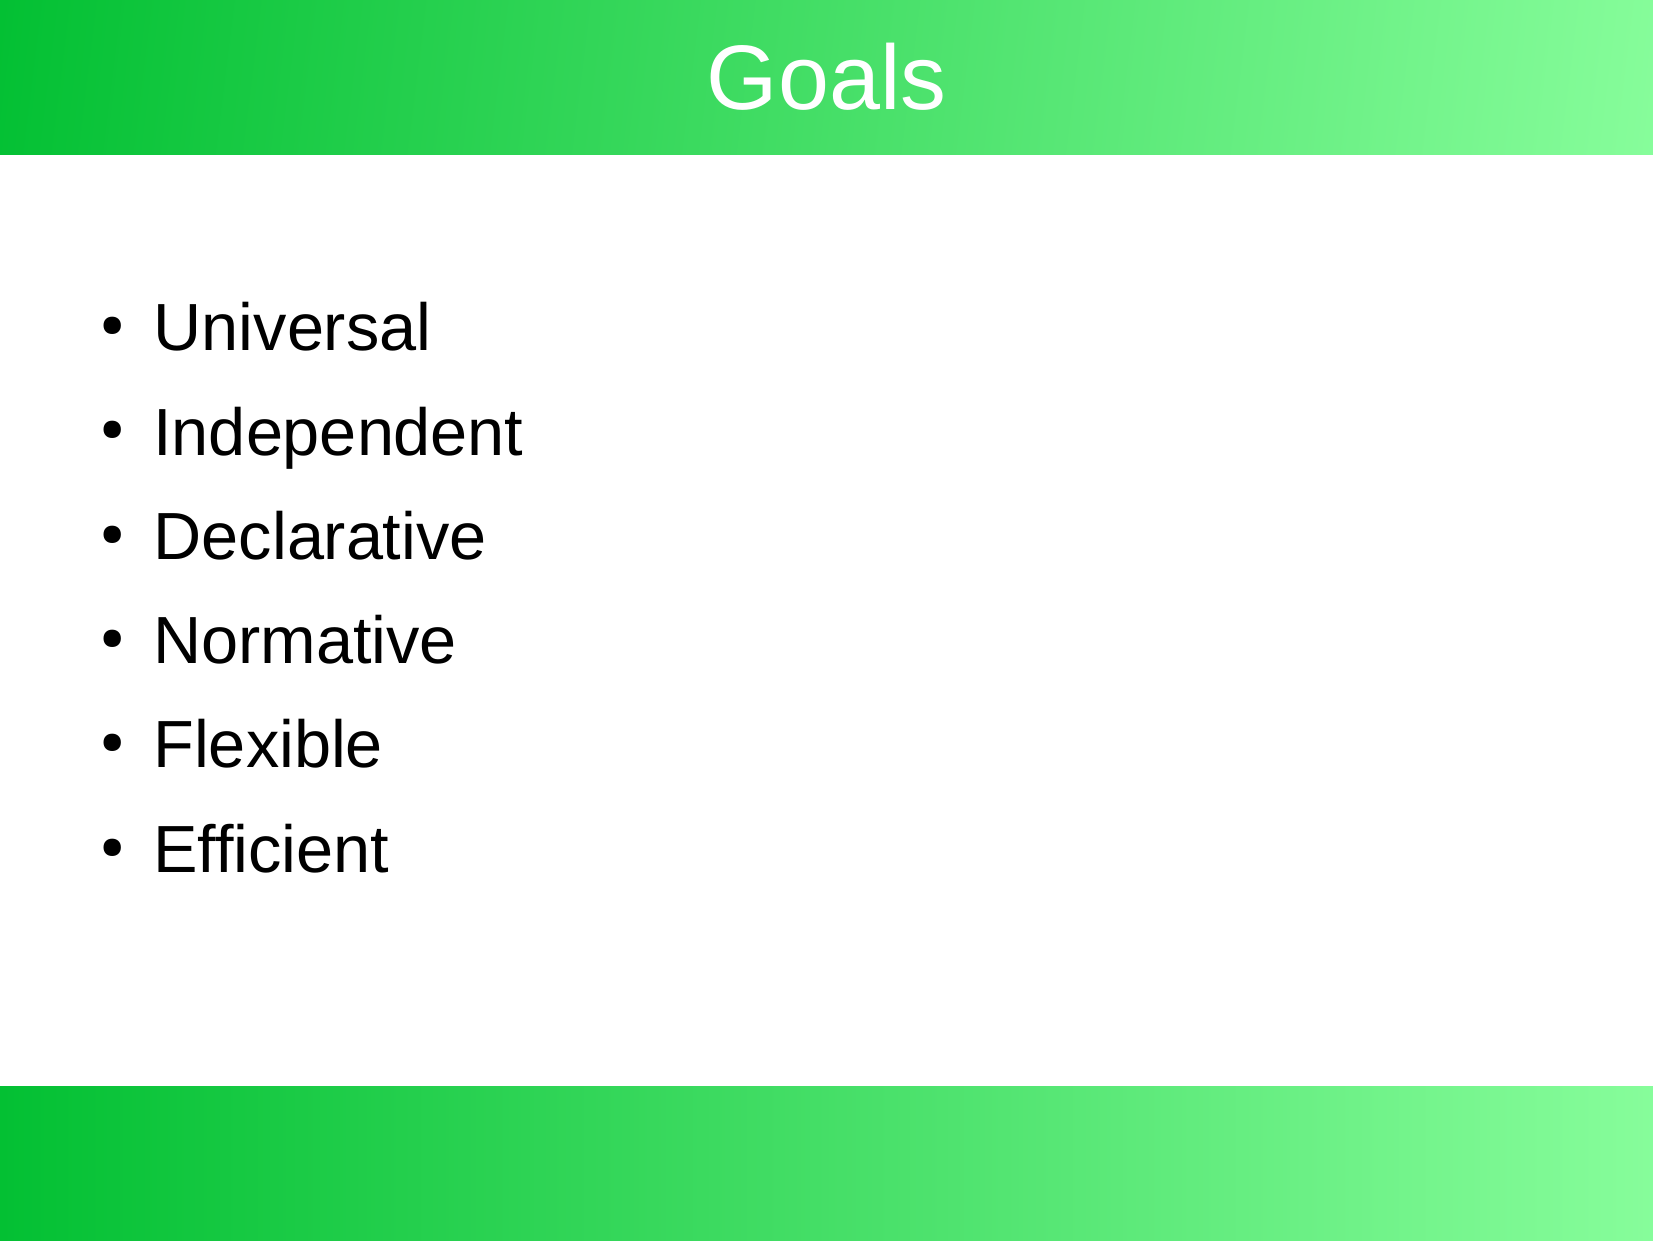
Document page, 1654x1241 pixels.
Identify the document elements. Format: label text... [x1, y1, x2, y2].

title Goals [82, 25, 1571, 130]
list Universal Independent Declarative Normative Flexible Efficient [82, 290, 1571, 1010]
